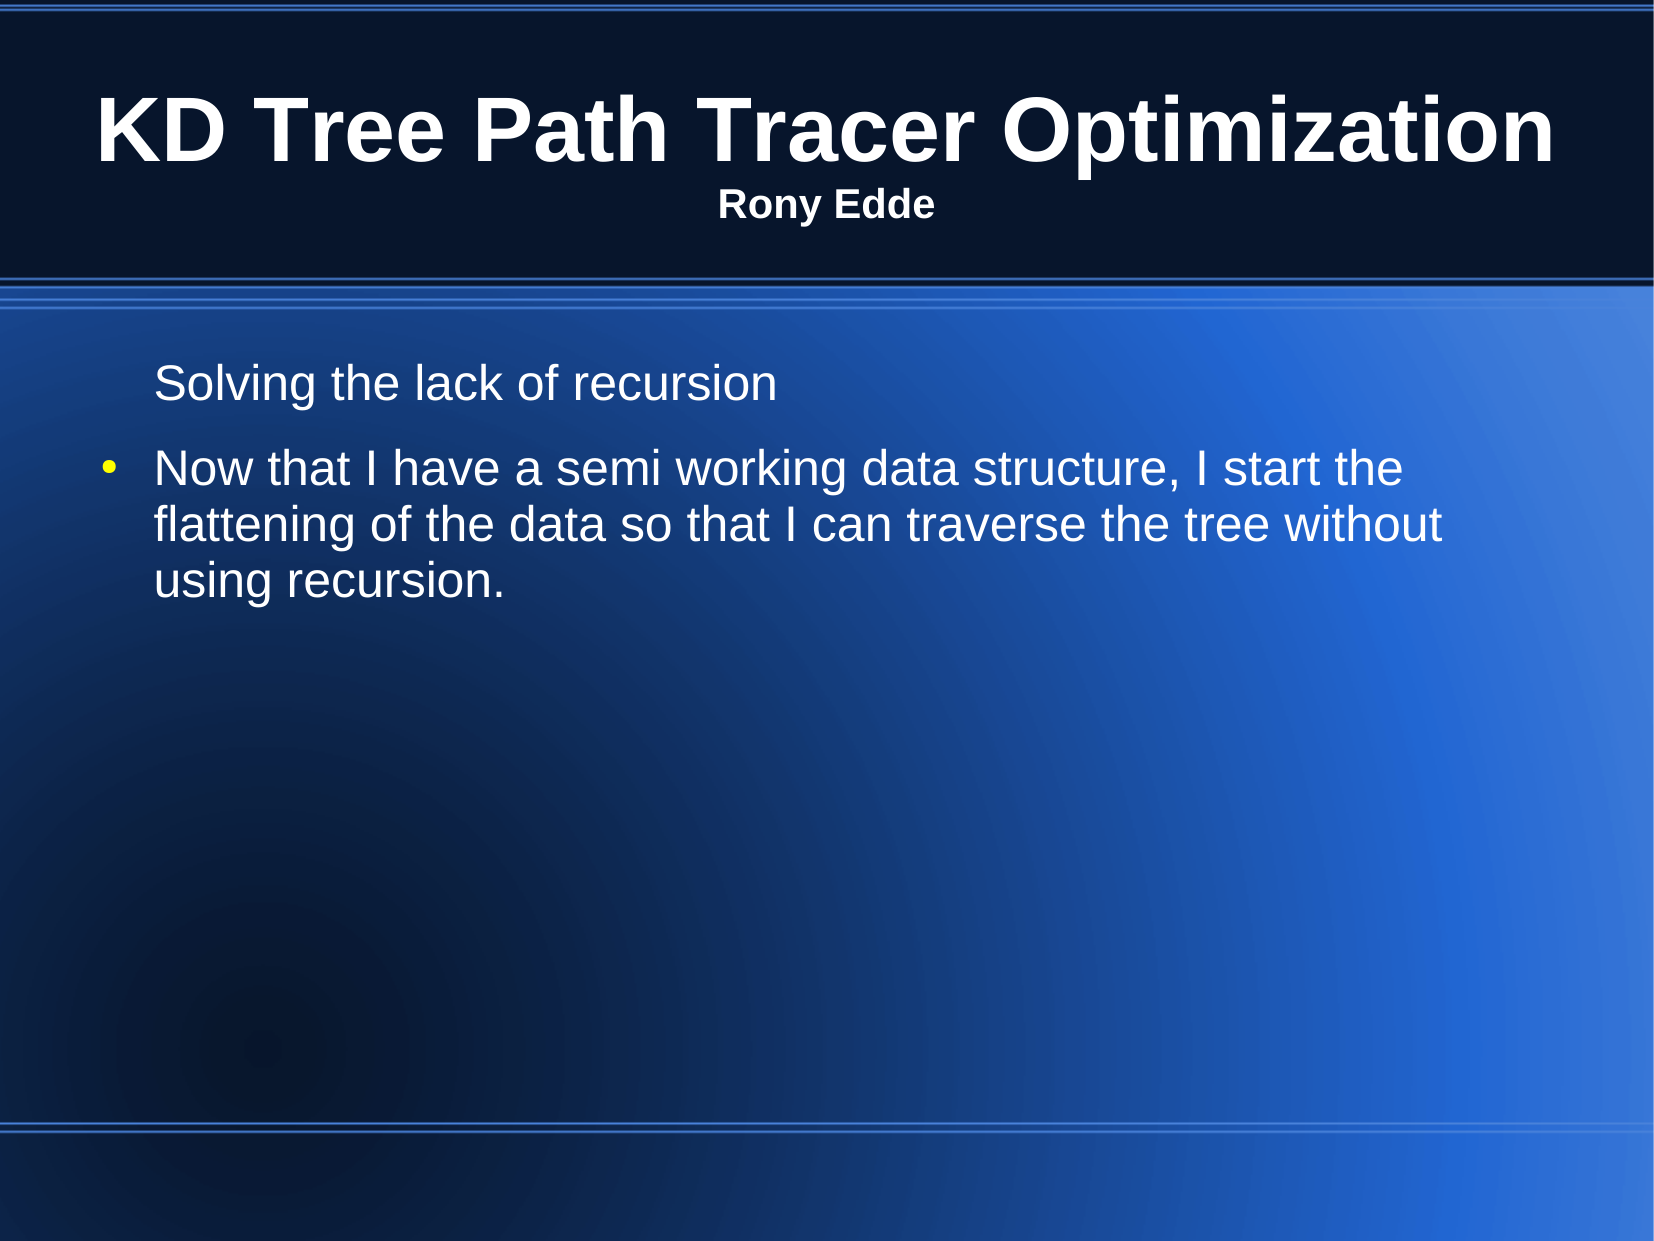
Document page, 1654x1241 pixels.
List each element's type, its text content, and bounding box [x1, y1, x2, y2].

list Solving the lack of recursion Now that I have a semi working data structure, I start the flattening of the data so that I can traverse the tree without using recursion. [82, 355, 1571, 1058]
picture [0, 0, 1654, 1241]
title KD Tree Path Tracer Optimization Rony Edde [82, 56, 1571, 250]
